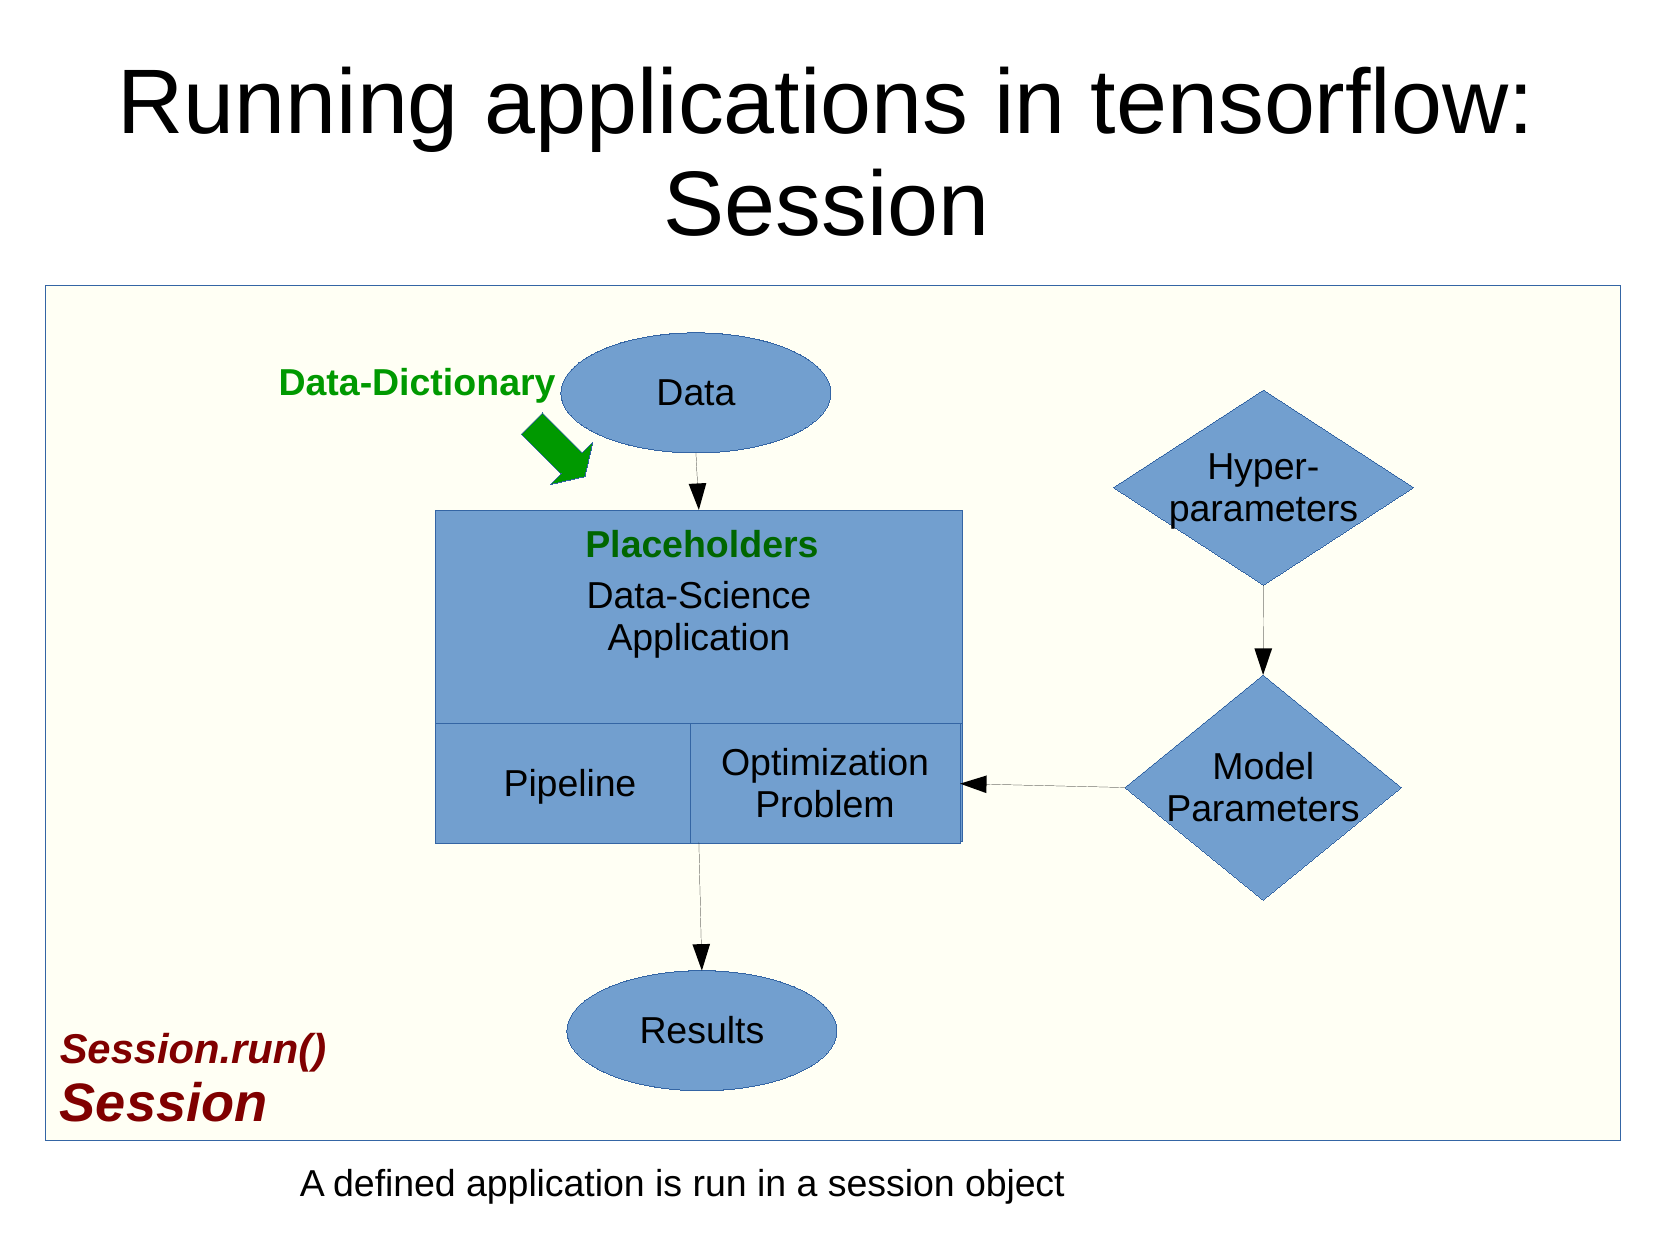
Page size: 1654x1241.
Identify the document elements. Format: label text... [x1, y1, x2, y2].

text_box Results [566, 970, 837, 1091]
text_box Pipeline [435, 723, 690, 844]
text_box Session.run() Session [45, 285, 1621, 1141]
text_box Model Parameters [1125, 675, 1402, 901]
title Running applications in tensorflow: Session [82, 49, 1571, 257]
text_box [521, 412, 593, 485]
text_box Data [594, 332, 831, 453]
text_box Optimization Problem [690, 723, 961, 844]
text_box Data-Science Application [435, 510, 963, 724]
text_box Data-Dictionary [263, 353, 624, 453]
text_box Hyper- parameters [1113, 390, 1414, 585]
text_box A defined application is run in a session object [285, 1155, 1126, 1212]
text_box Placeholders [570, 473, 931, 573]
